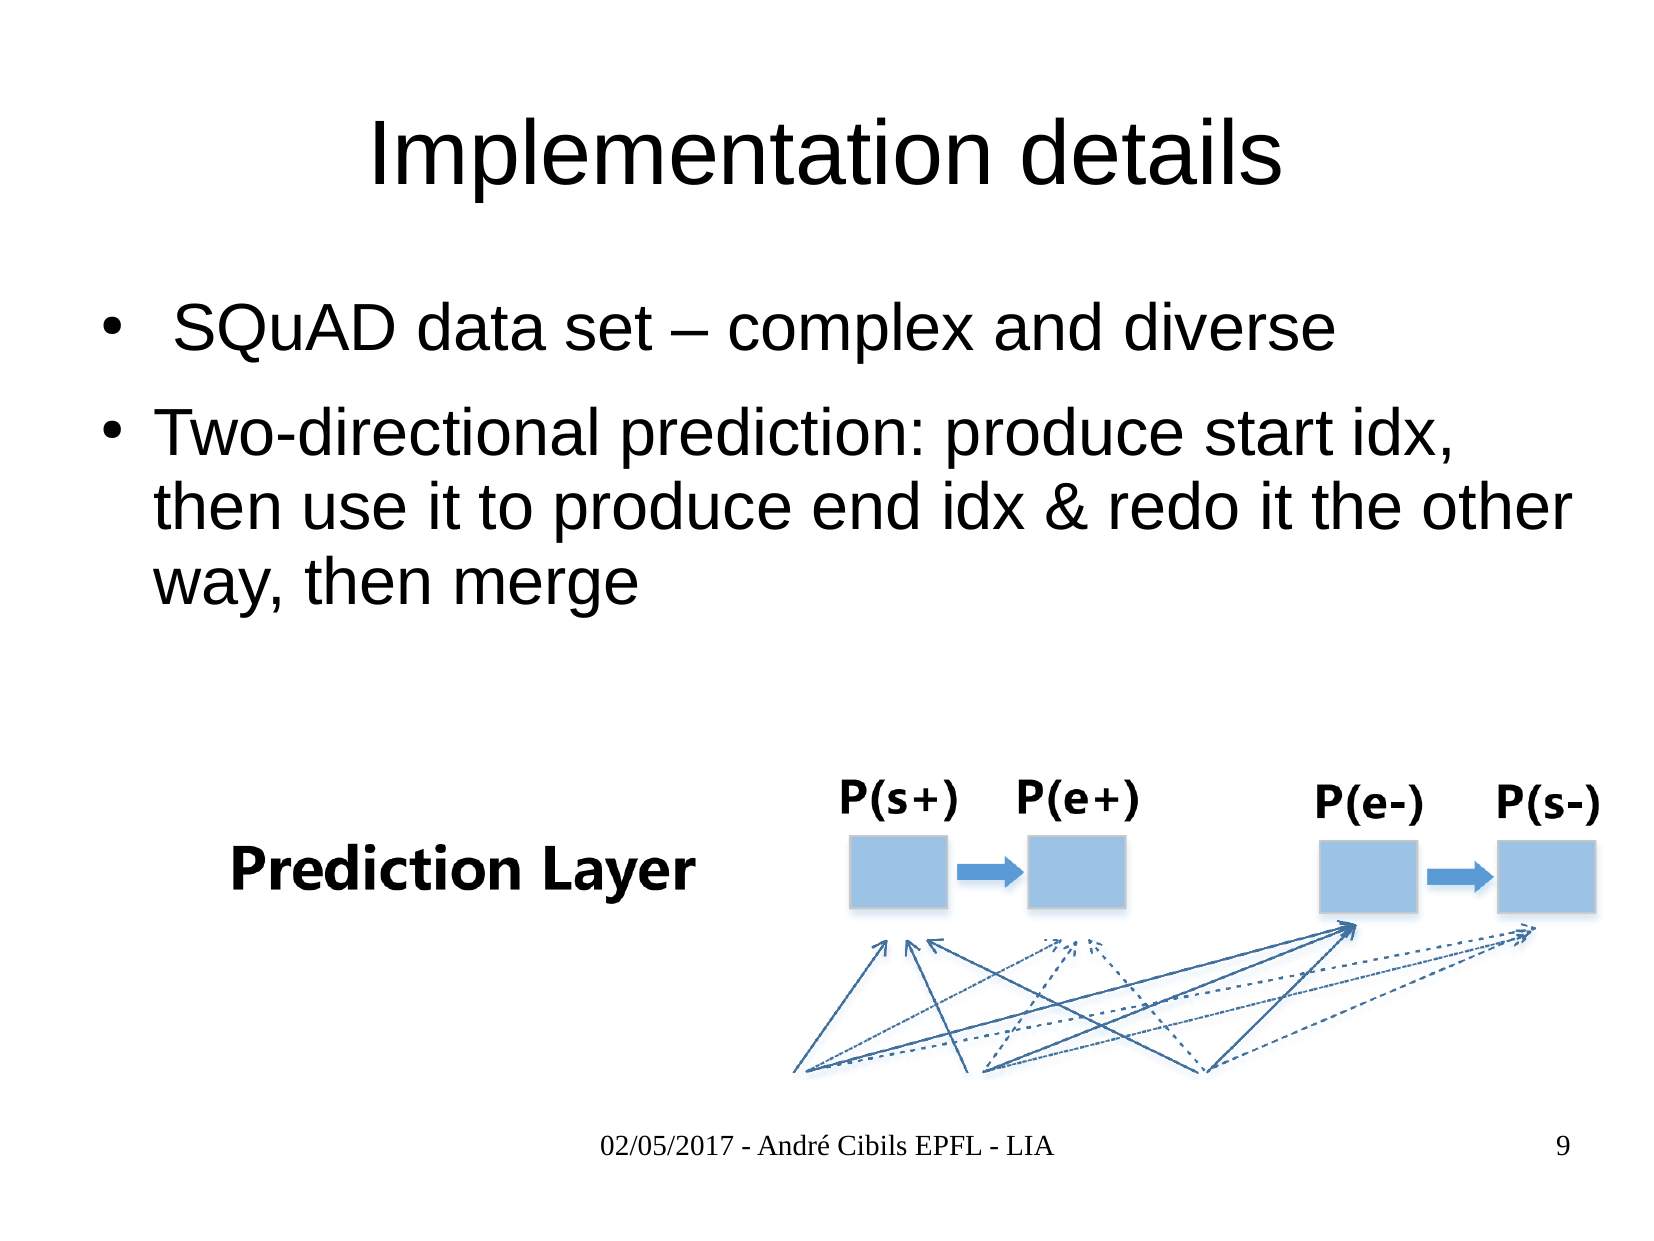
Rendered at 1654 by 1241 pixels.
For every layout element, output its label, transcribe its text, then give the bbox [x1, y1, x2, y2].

title Implementation details [82, 49, 1571, 257]
picture [206, 767, 1625, 1080]
list SQuAD data set – complex and diverse Two-directional prediction: produce start idx, then use it to produce end idx & redo it the other way, then merge [82, 290, 1595, 1109]
